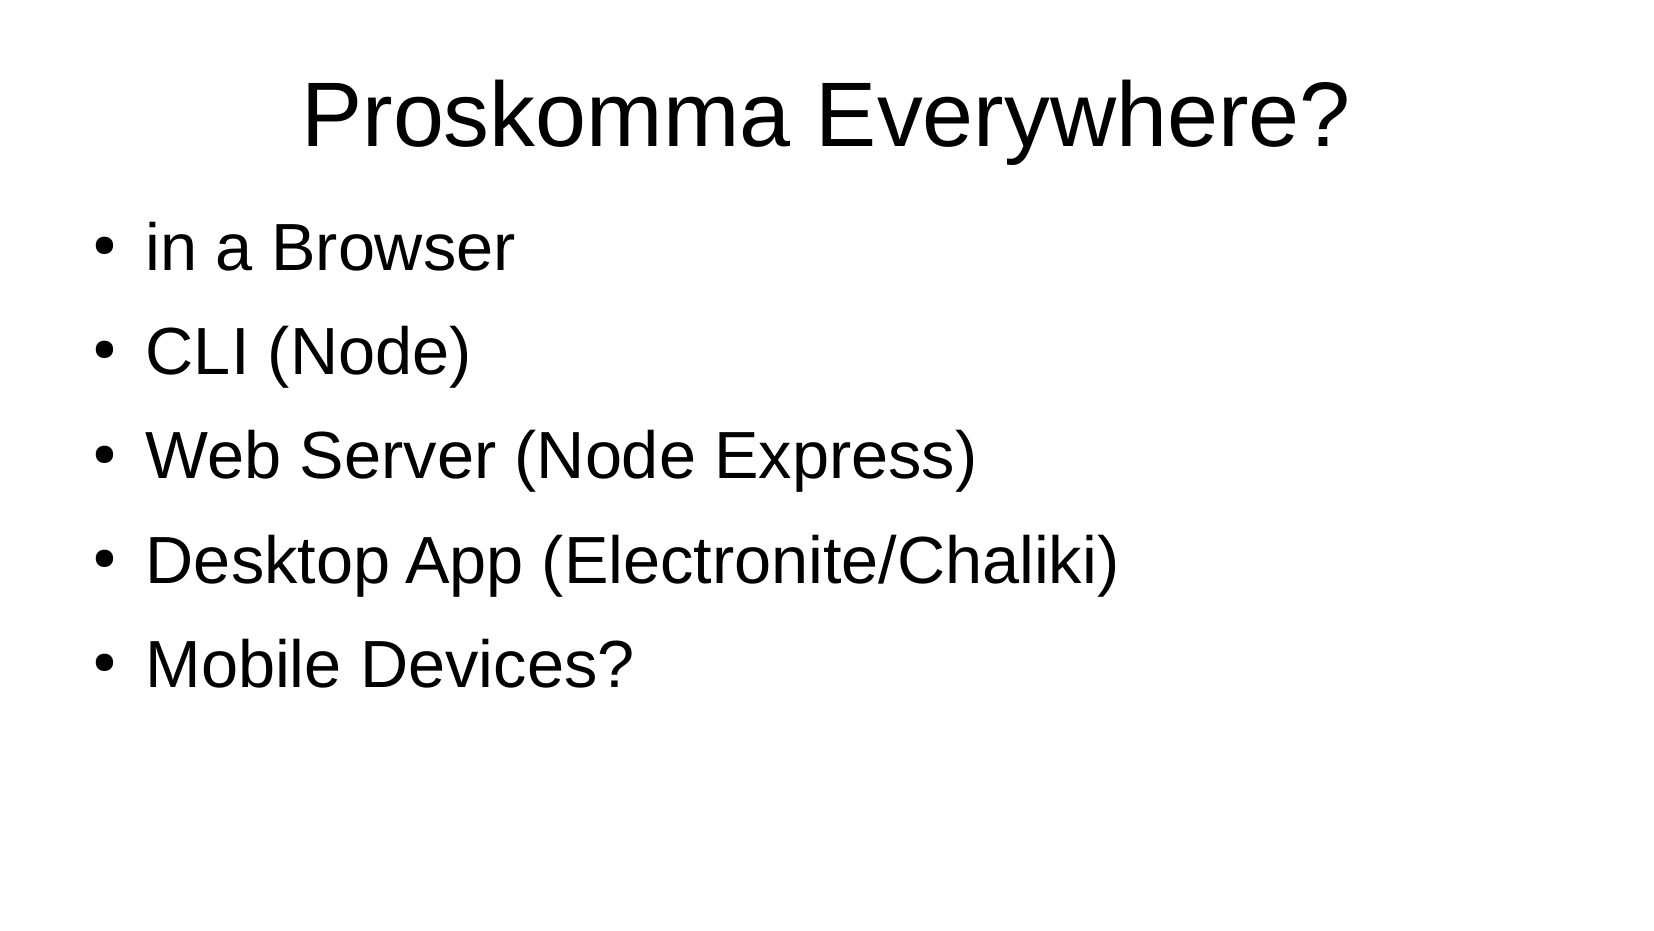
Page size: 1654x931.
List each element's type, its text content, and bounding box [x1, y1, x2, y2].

title Proskomma Everywhere? [82, 37, 1571, 193]
list in a Browser CLI (Node) Web Server (Node Express) Desktop App (Electronite/Chaliki) Mobile Devices? [75, 210, 1564, 750]
